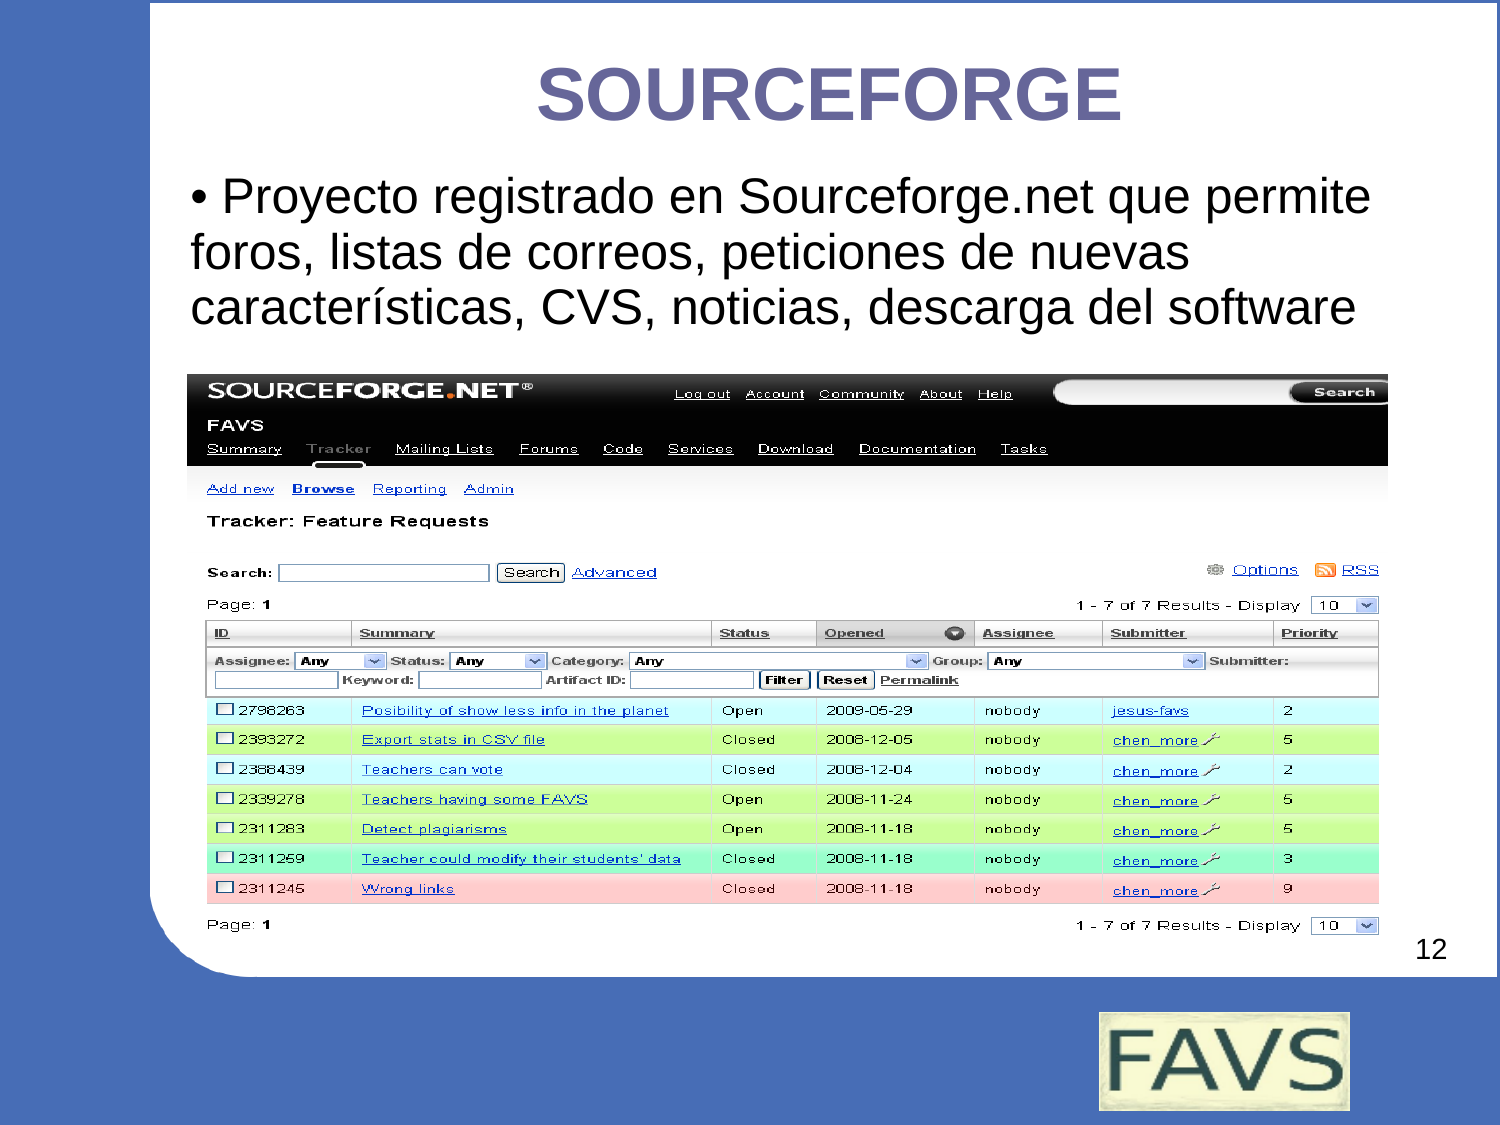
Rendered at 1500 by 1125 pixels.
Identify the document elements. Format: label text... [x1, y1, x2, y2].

picture [0, 0, 1500, 1125]
subtitle Proyecto registrado en Sourceforge.net que permite foros, listas de correos, peticiones de nuevas características, CVS, noticias, descarga del software [190, 128, 1426, 376]
title SOURCEFORGE [212, 24, 1447, 164]
